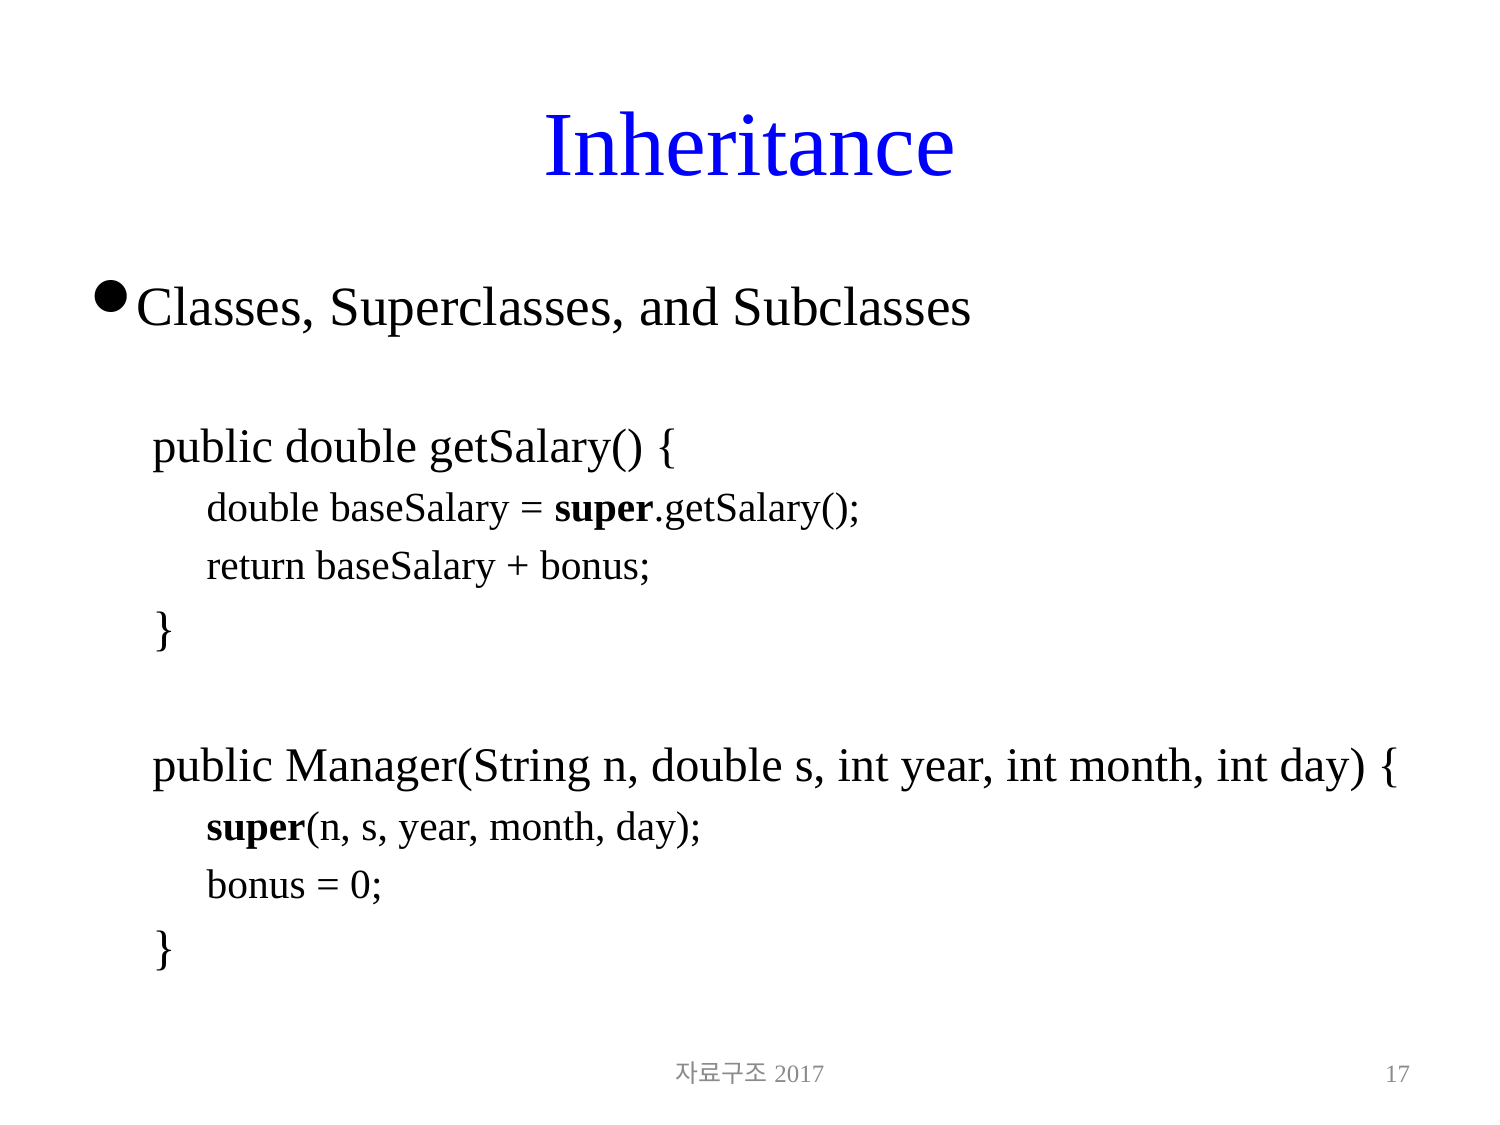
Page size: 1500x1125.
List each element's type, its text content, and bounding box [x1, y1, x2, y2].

list Classes, Superclasses, and Subclasses public double getSalary() { double baseSalary = super.getSalary(); return baseSalary + bonus; } public Manager(String n, double s, int year, int month, int day) { super(n, s, year, month, day); bonus = 0; } [75, 262, 1425, 1005]
title Inheritance [75, 45, 1425, 233]
footer 자료구조 2017 [512, 1042, 988, 1103]
slide_number <숫자> [1074, 1042, 1425, 1103]
